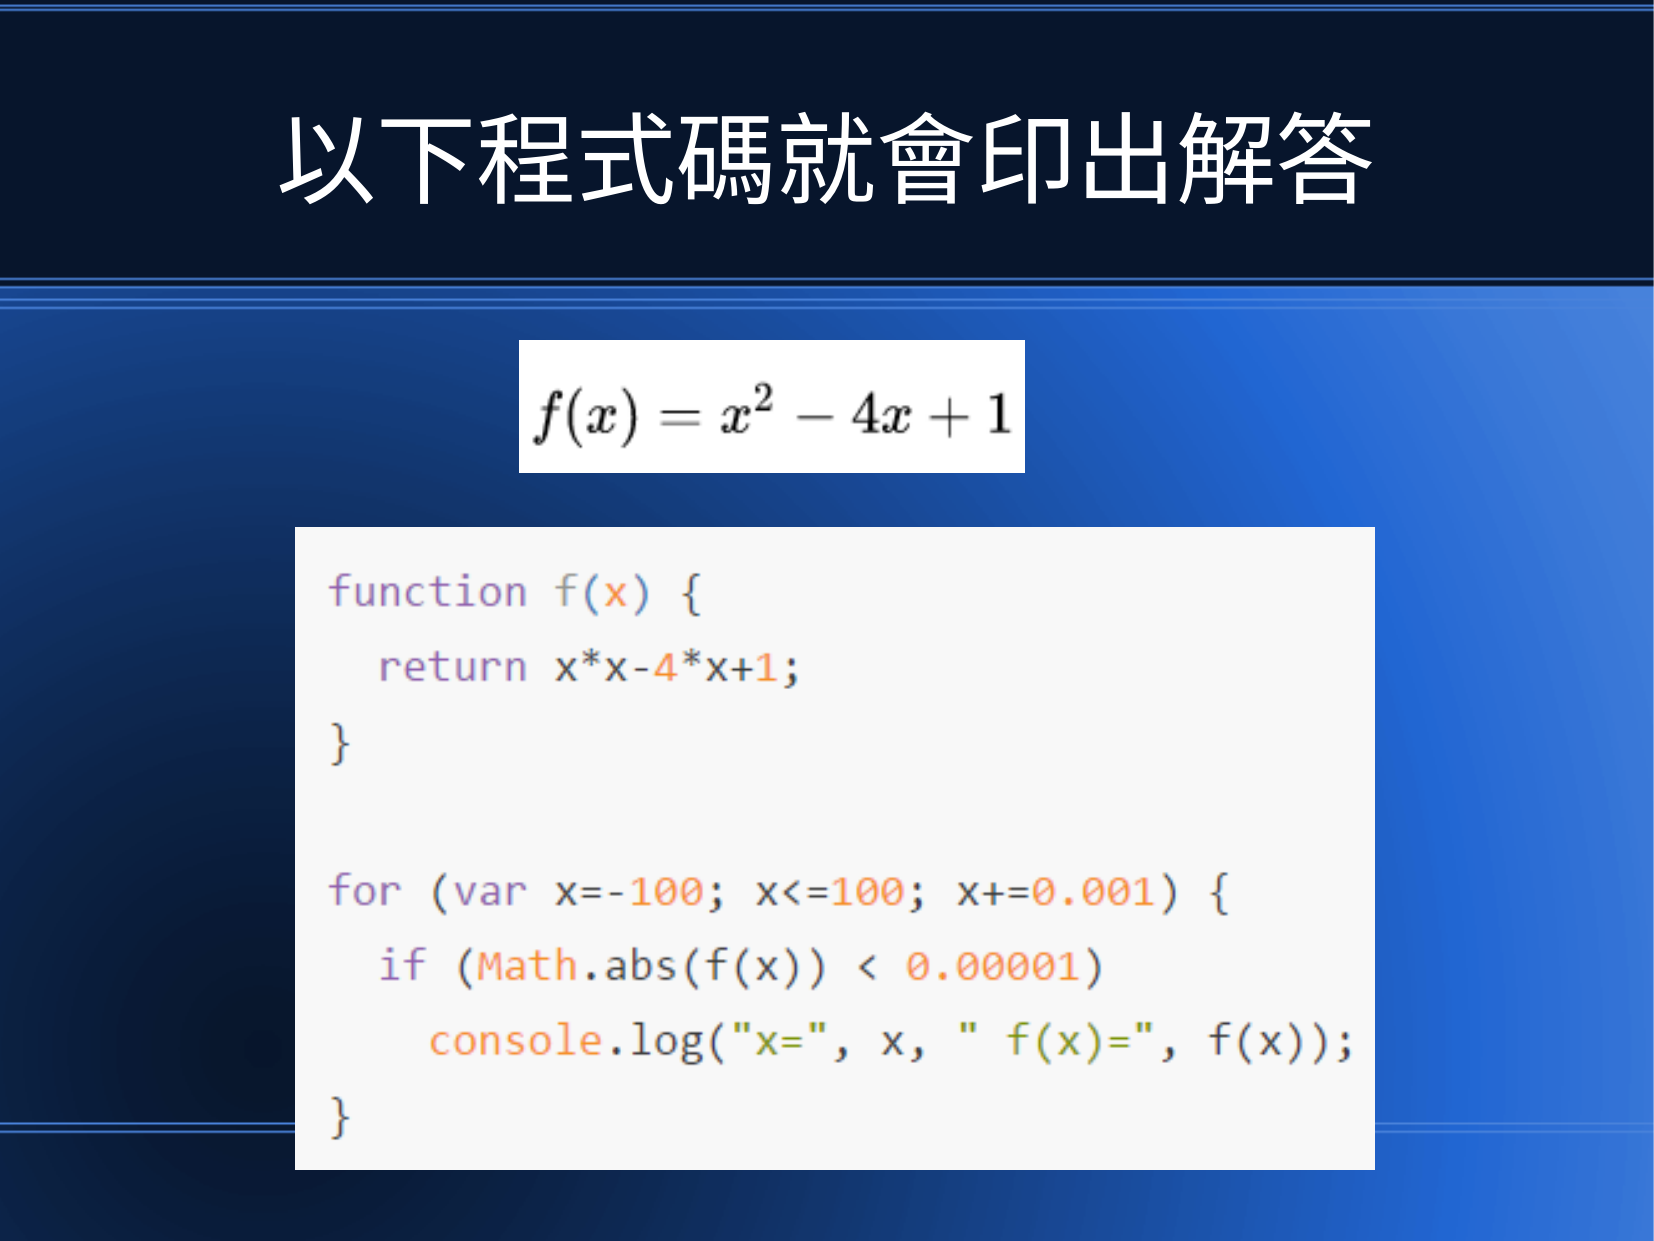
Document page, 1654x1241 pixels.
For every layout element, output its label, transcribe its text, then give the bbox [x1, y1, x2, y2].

picture [0, 0, 1654, 1241]
title 以下程式碼就會印出解答 [82, 49, 1571, 257]
